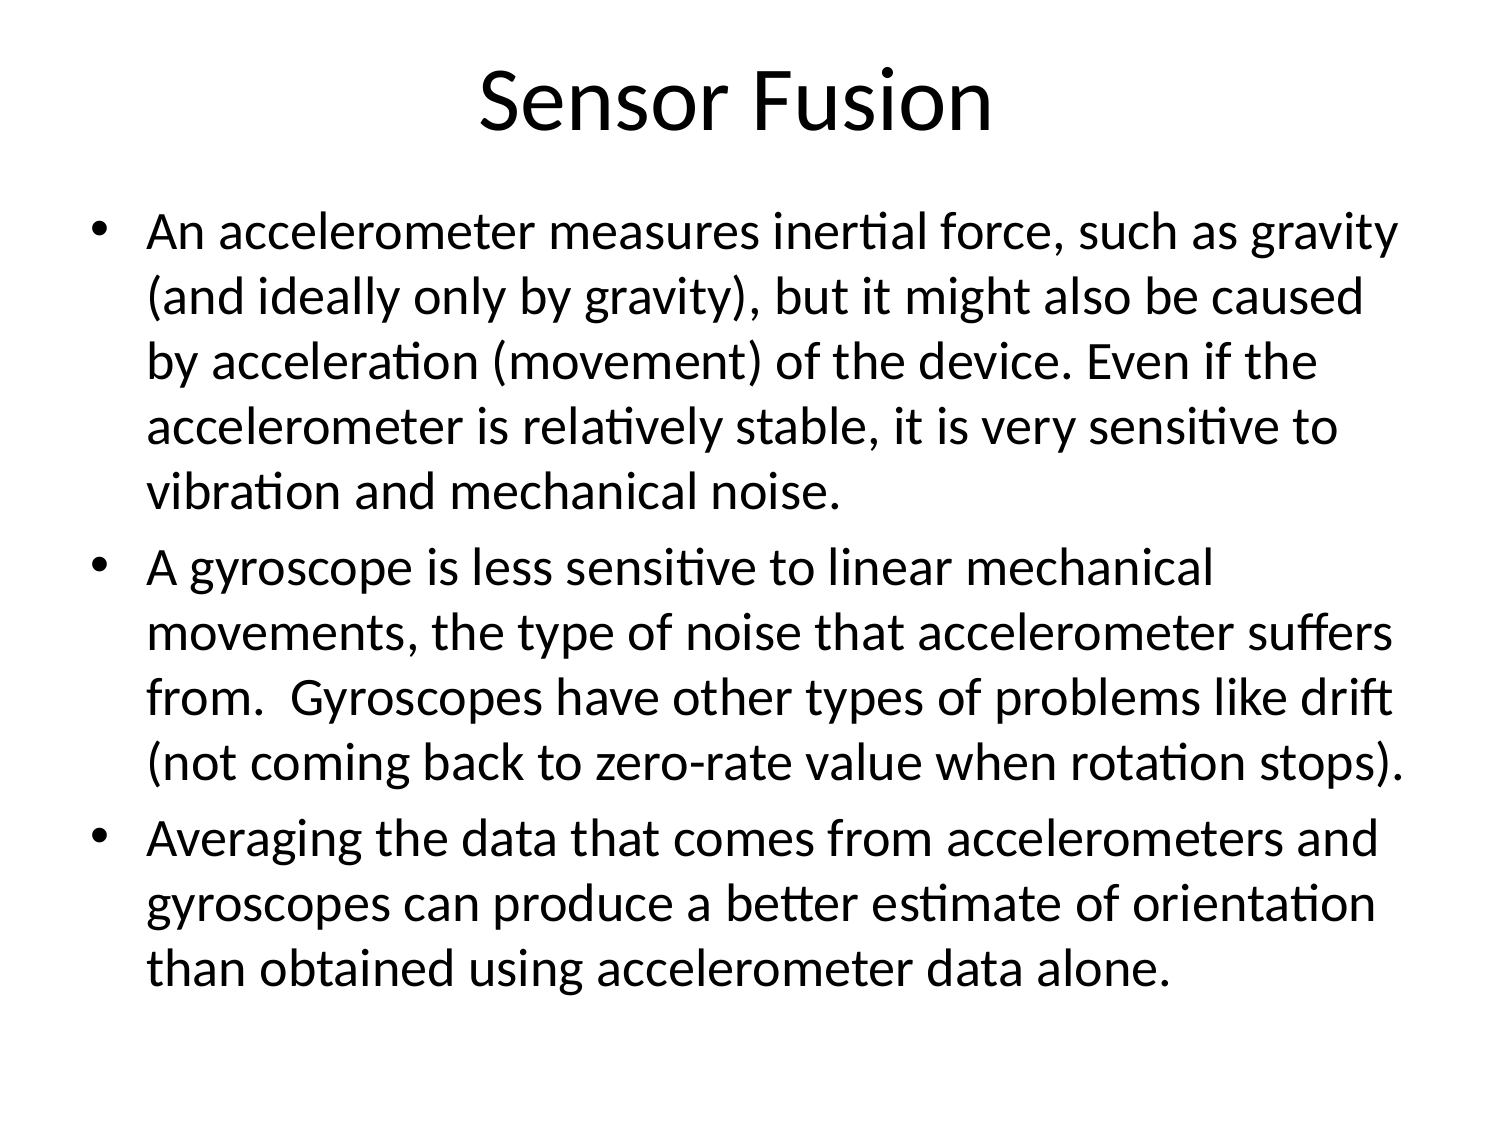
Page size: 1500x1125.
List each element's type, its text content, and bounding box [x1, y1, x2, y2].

list An accelerometer measures inertial force, such as gravity (and ideally only by gravity), but it might also be caused by acceleration (movement) of the device. Even if the accelerometer is relatively stable, it is very sensitive to vibration and mechanical noise. A gyroscope is less sensitive to linear mechanical movements, the type of noise that accelerometer suffers from. Gyroscopes have other types of problems like drift (not coming back to zero-rate value when rotation stops). Averaging the data that comes from accelerometers and gyroscopes can produce a better estimate of orientation than obtained using accelerometer data alone. [75, 187, 1425, 1088]
title Sensor Fusion [62, 0, 1413, 188]
